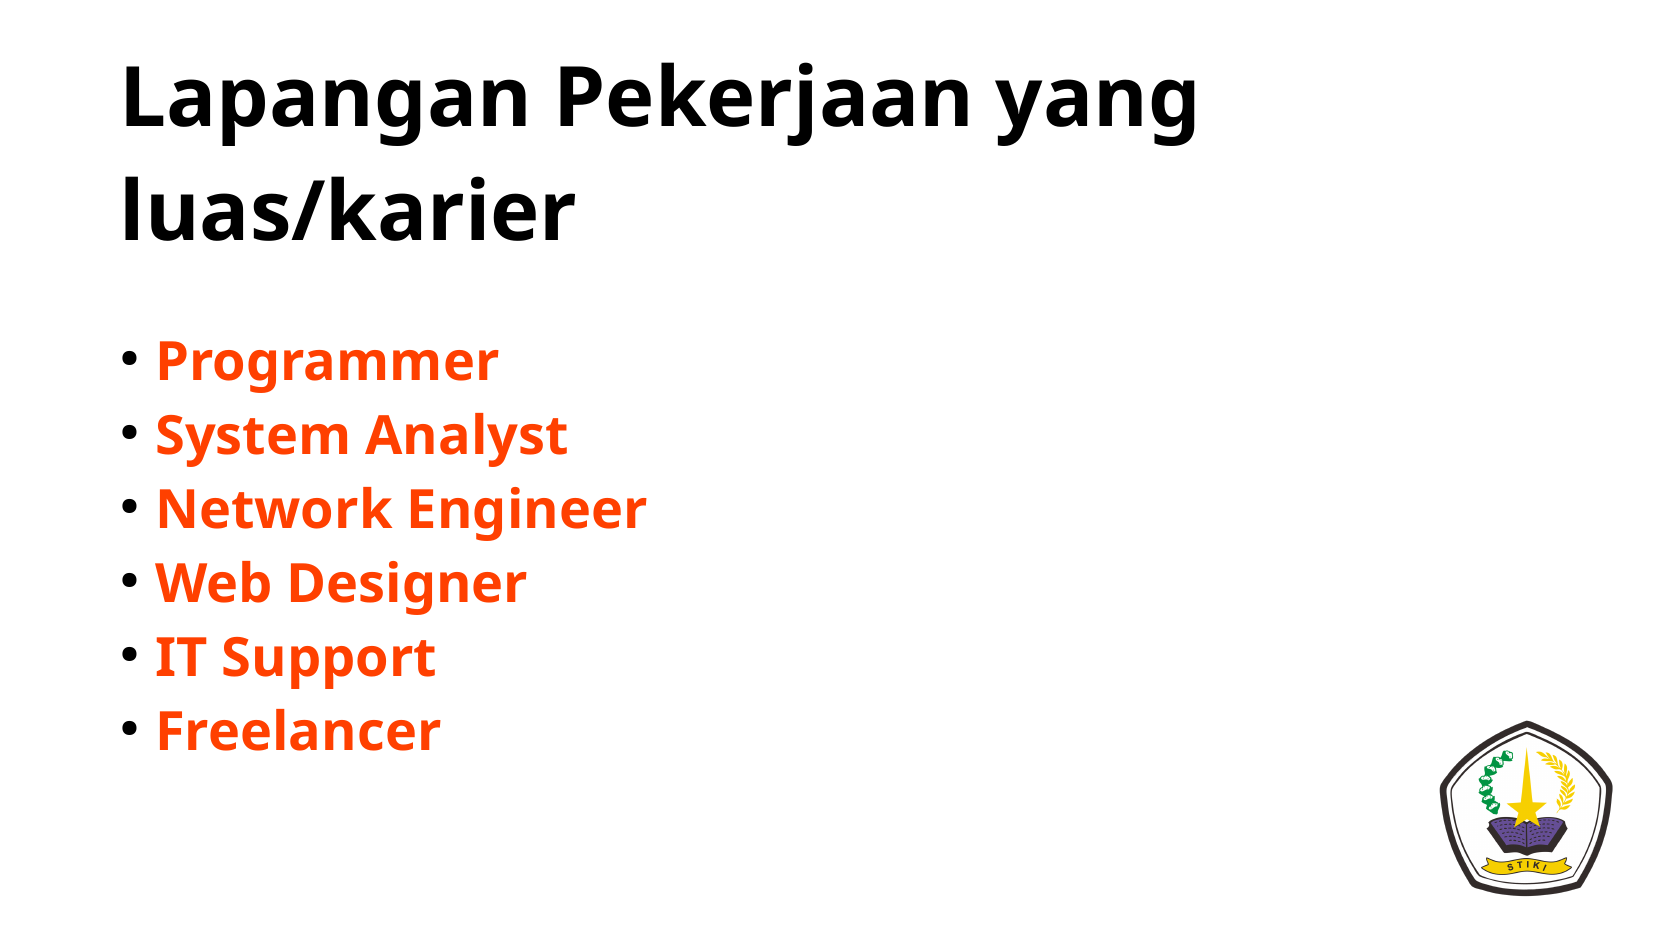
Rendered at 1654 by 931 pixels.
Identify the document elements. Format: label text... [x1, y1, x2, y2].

picture [1434, 718, 1621, 901]
text_box Lapangan Pekerjaan yang luas/karier [105, 30, 1561, 267]
text_box Programmer System Analyst Network Engineer Web Designer IT Support Freelancer [105, 315, 1561, 763]
